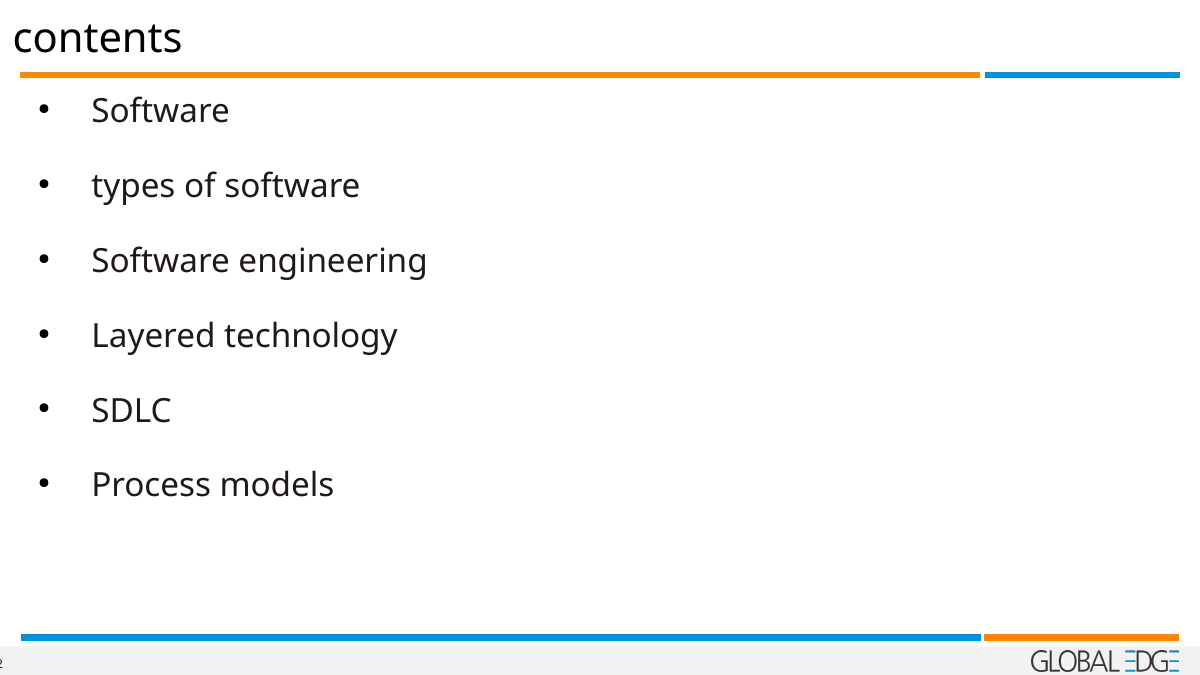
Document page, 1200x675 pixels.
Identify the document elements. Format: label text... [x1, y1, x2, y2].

list Software types of software Software engineering Layered technology SDLC Process models [20, 87, 1179, 628]
title contents [12, 9, 1088, 63]
picture [1031, 650, 1179, 672]
